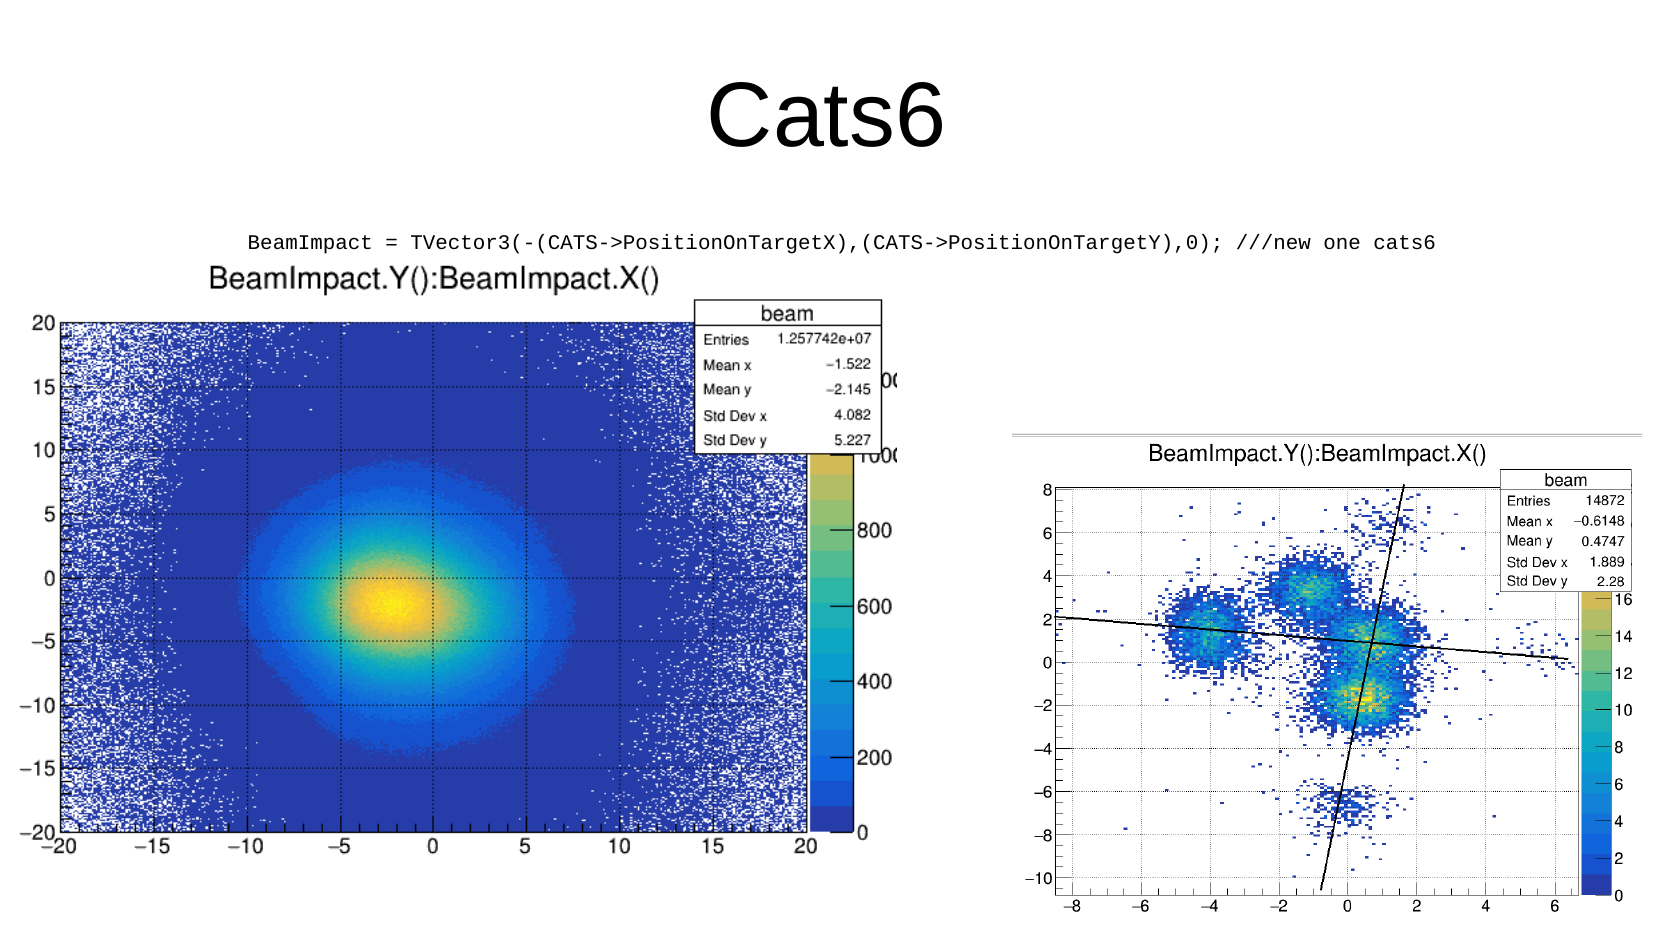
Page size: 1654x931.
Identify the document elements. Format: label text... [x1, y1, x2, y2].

picture [0, 262, 897, 872]
title Cats6 [82, 37, 1571, 193]
text_box BeamImpact = TVector3(-(CATS->PositionOnTargetX),(CATS->PositionOnTargetY),0); ///new one cats6 [57, 225, 1463, 264]
picture [1012, 433, 1642, 931]
